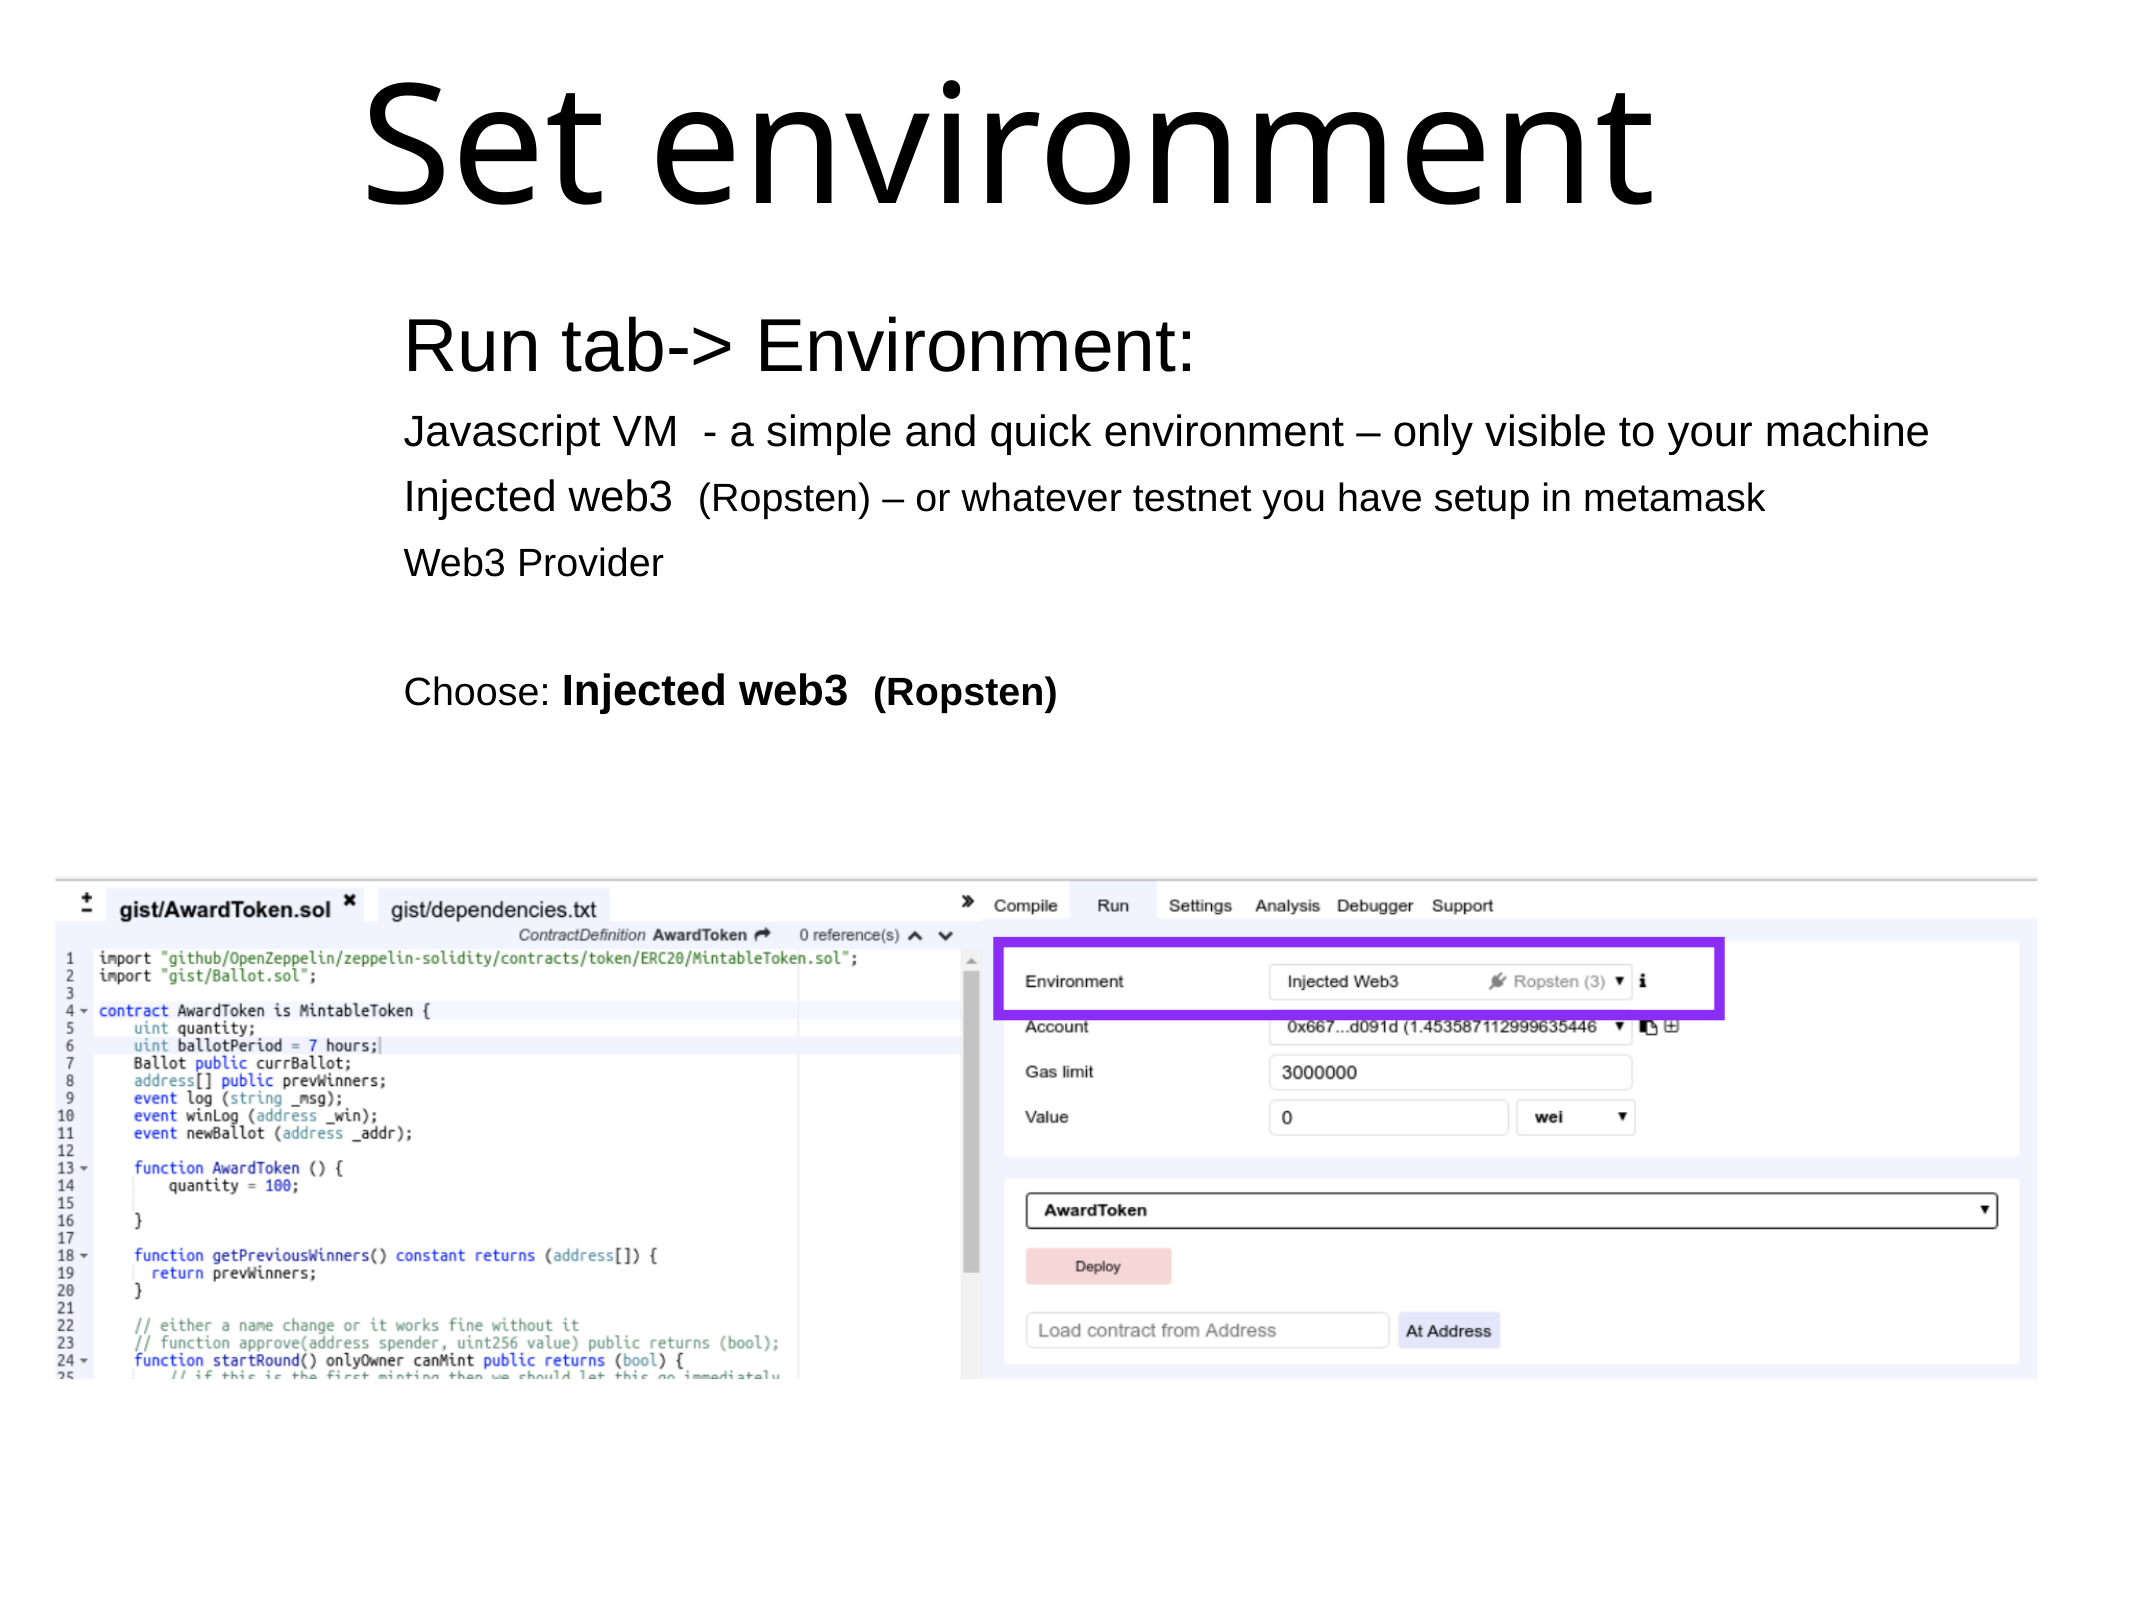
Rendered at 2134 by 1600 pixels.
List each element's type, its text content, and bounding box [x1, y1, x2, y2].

subtitle Run tab-> Environment: Javascript VM - a simple and quick environment – only visible to your machine Injected web3 (Ropsten) – or whatever testnet you have setup in metamask Web3 Provider Choose: Injected web3 (Ropsten) [388, 289, 2106, 616]
title Set environment [150, 30, 1867, 246]
picture [43, 866, 2054, 1402]
